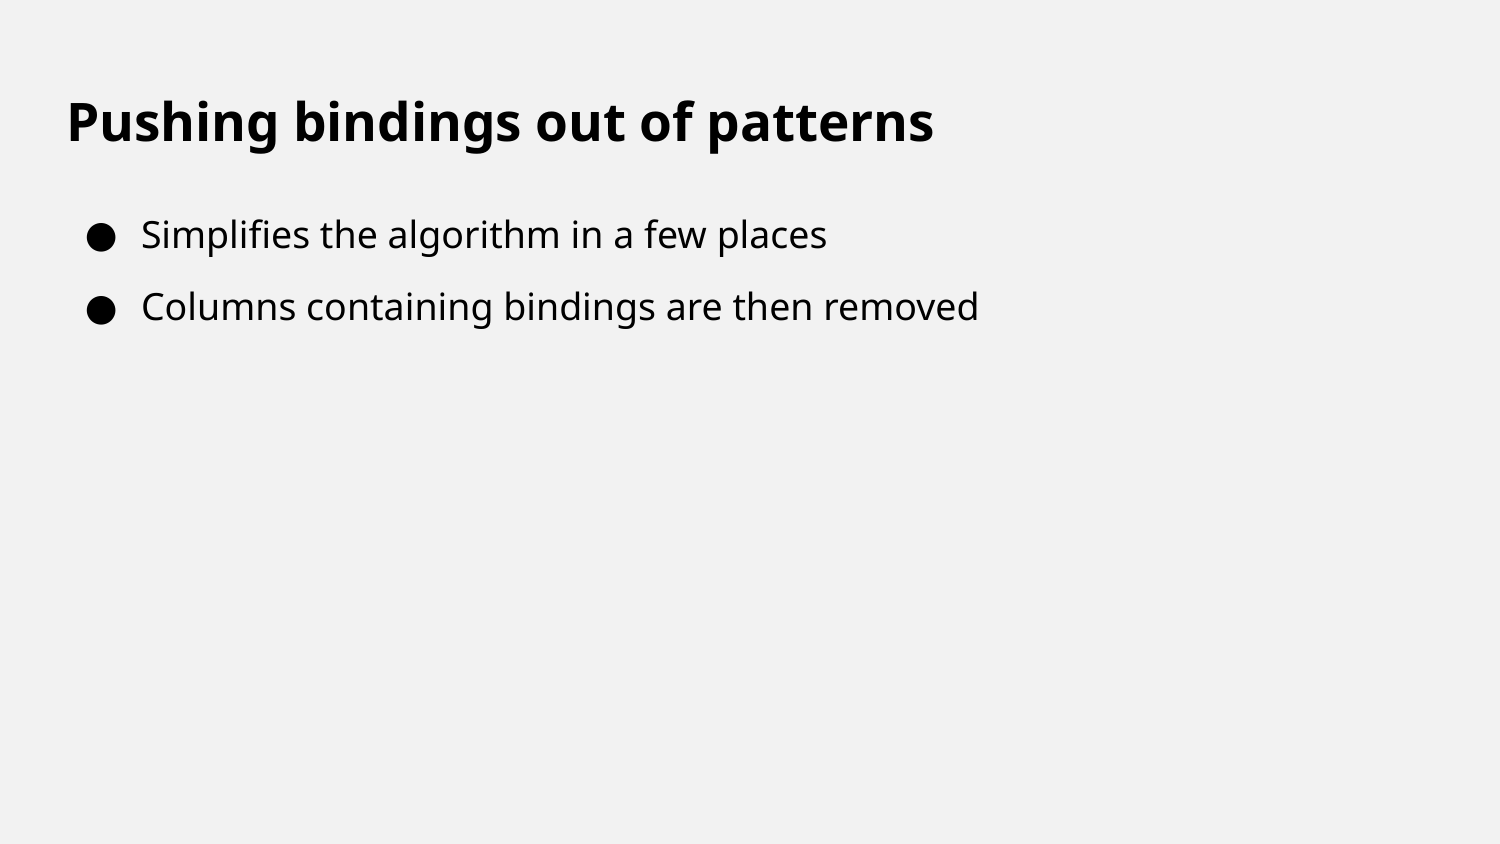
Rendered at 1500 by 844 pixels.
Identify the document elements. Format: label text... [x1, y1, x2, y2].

title Pushing bindings out of patterns [51, 72, 1449, 167]
list Simplifies the algorithm in a few places Columns containing bindings are then removed [51, 189, 1449, 750]
